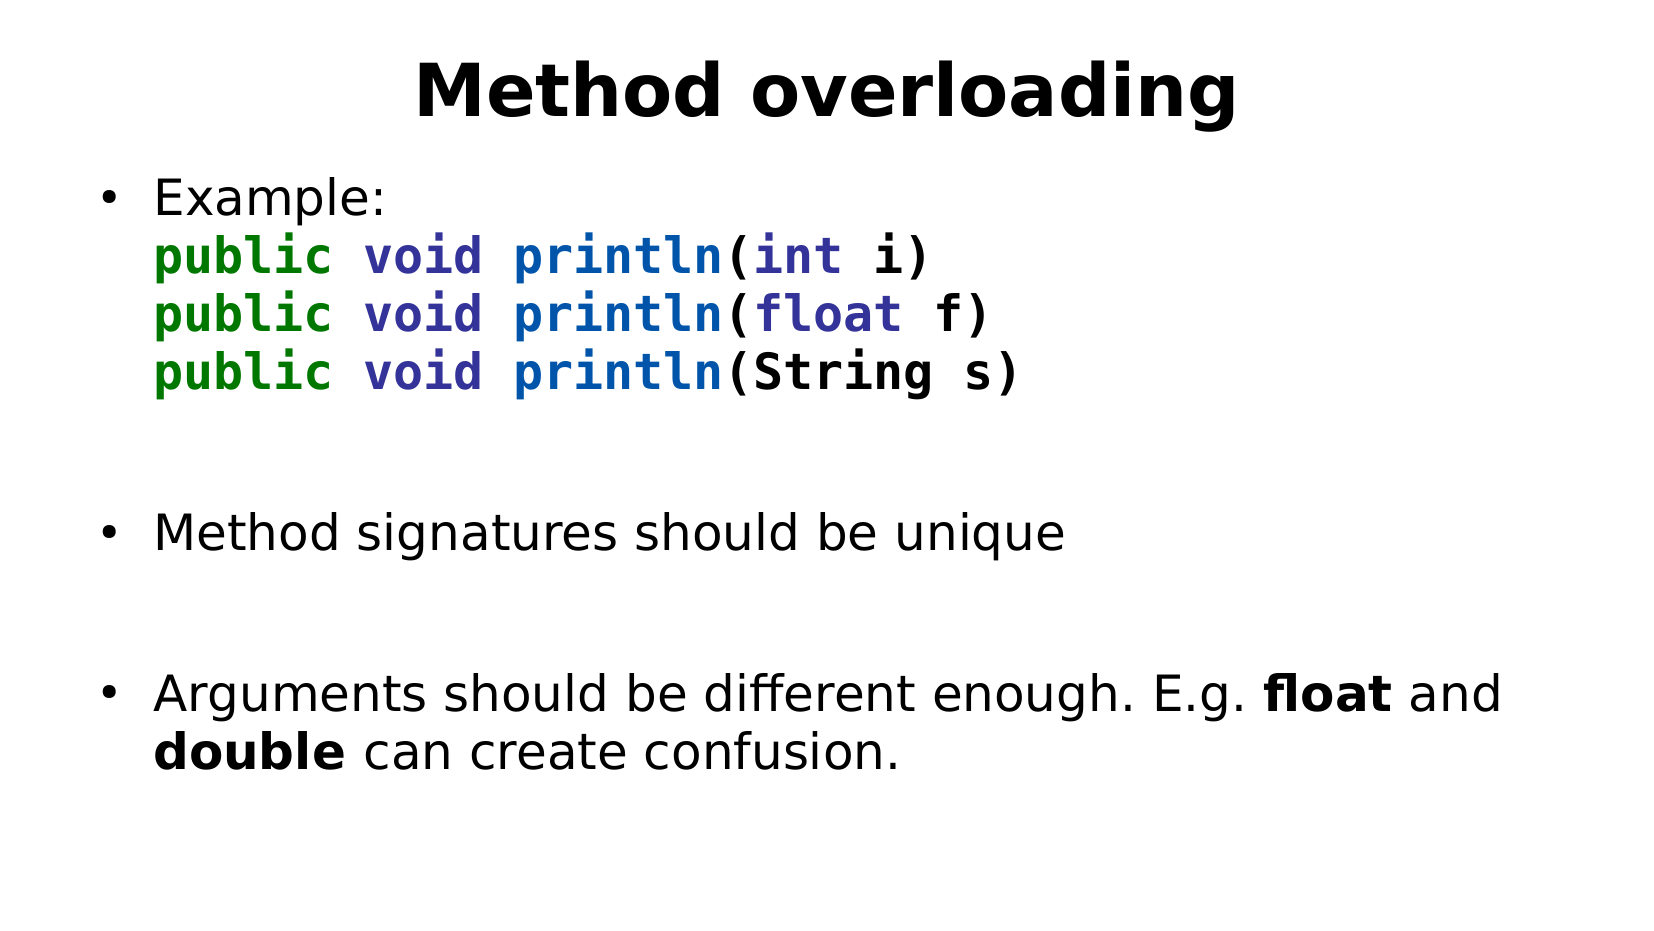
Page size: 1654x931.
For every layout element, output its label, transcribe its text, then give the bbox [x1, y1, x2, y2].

list Example: public void println(int i) public void println(float f) public void println(String s) Method signatures should be unique Arguments should be different enough. E.g. float and double can create confusion. [82, 168, 1538, 889]
title Method overloading [82, 49, 1571, 135]
